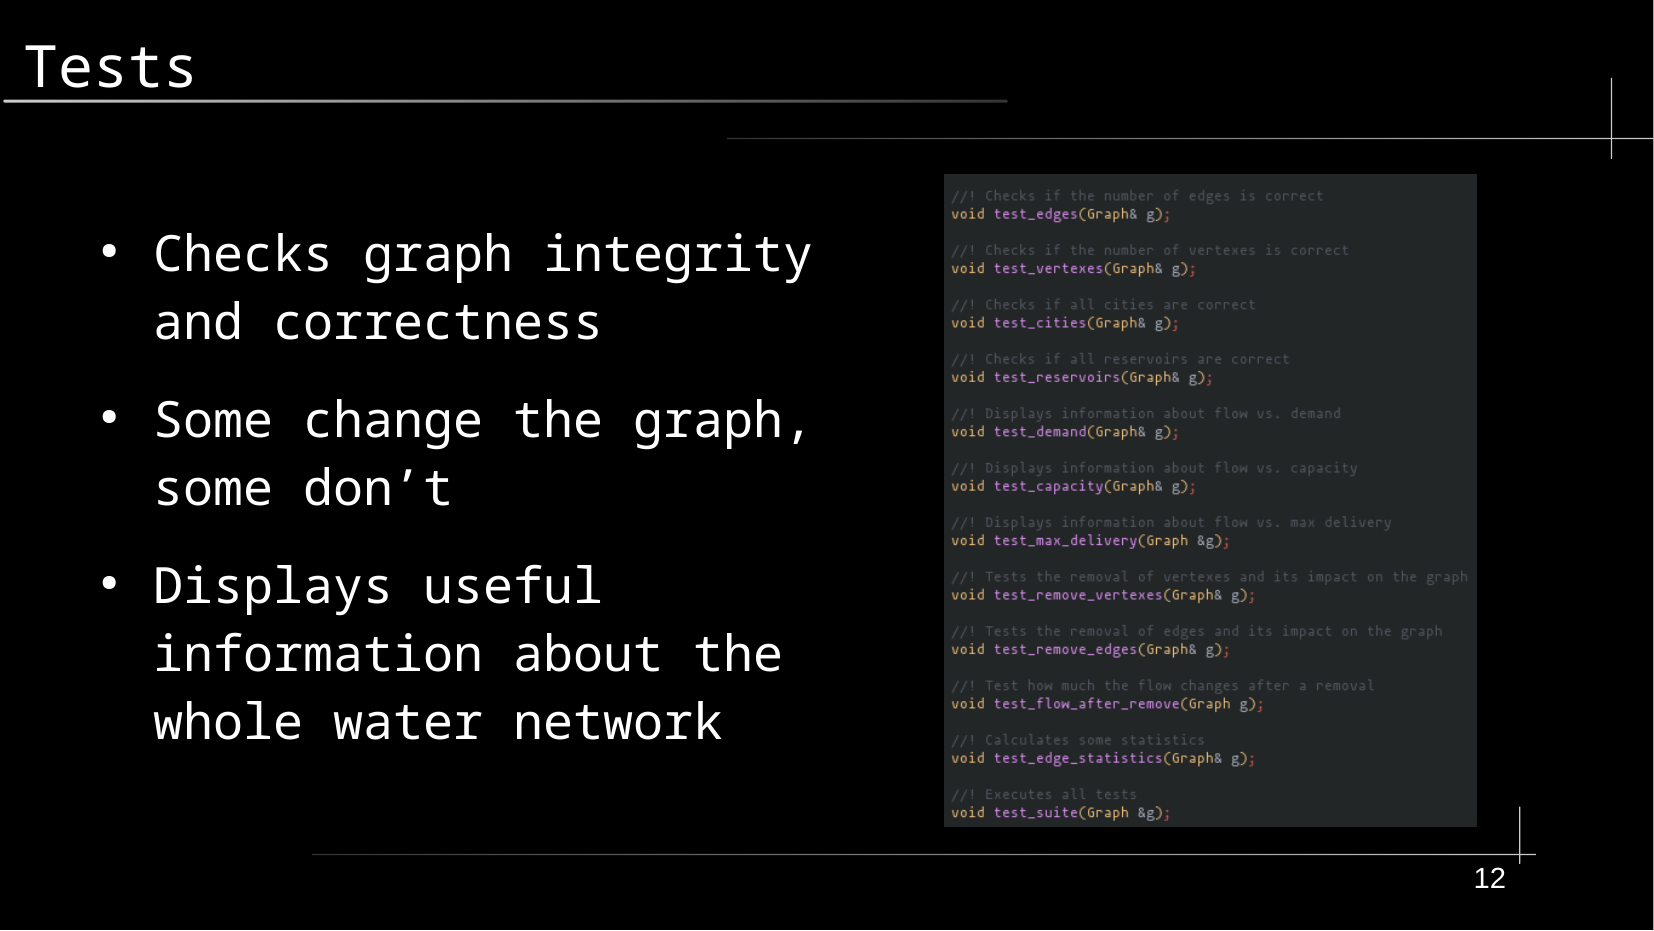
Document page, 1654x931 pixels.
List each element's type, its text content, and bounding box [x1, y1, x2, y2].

picture [944, 174, 1477, 827]
list Checks graph integrity and correctness Some change the graph, some don’t Displays useful information about the whole water network [82, 217, 857, 758]
title Tests [23, 11, 1589, 119]
